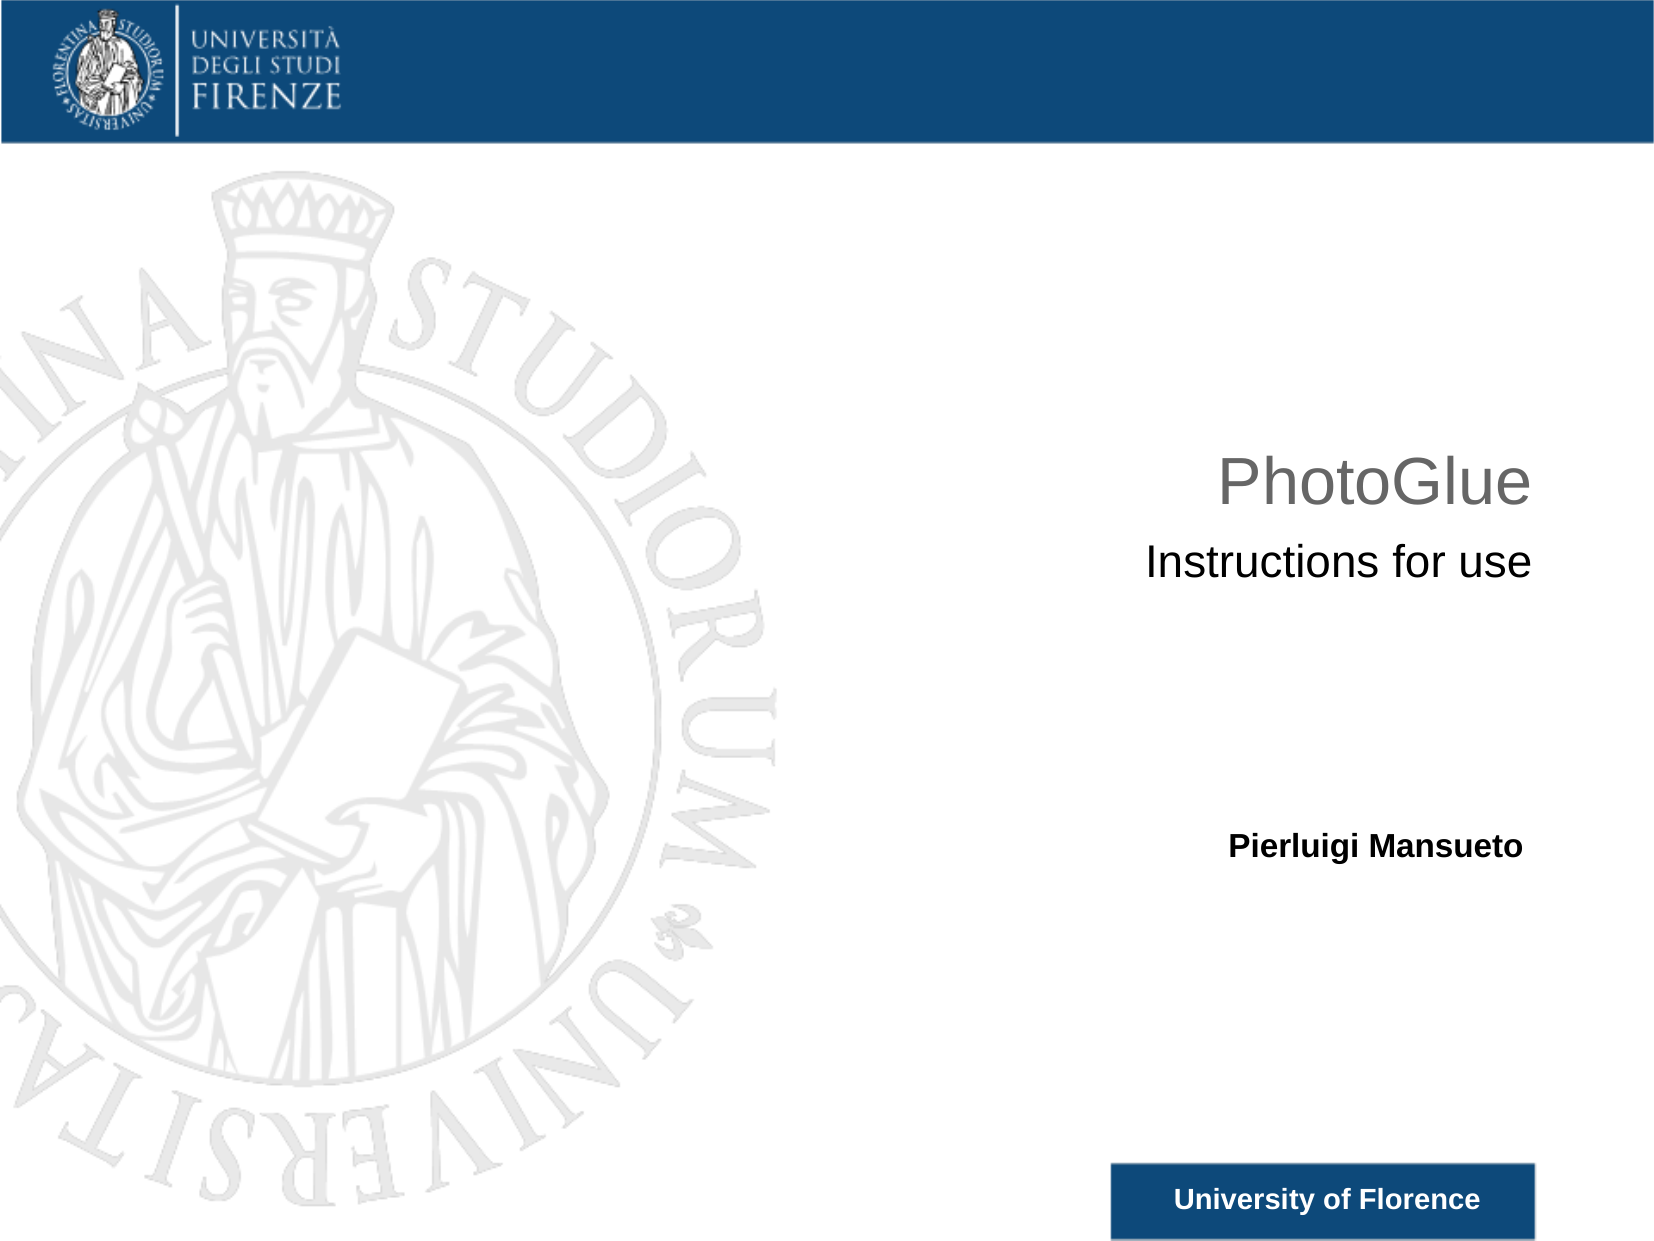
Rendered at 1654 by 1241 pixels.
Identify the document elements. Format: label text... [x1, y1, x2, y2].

text_box Pierluigi Mansueto [673, 822, 1536, 871]
subtitle PhotoGlue [773, 419, 1536, 535]
picture [0, 0, 1654, 1241]
text_box University of Florence [629, 1175, 1492, 1224]
text_box Instructions for use [673, 535, 1536, 587]
